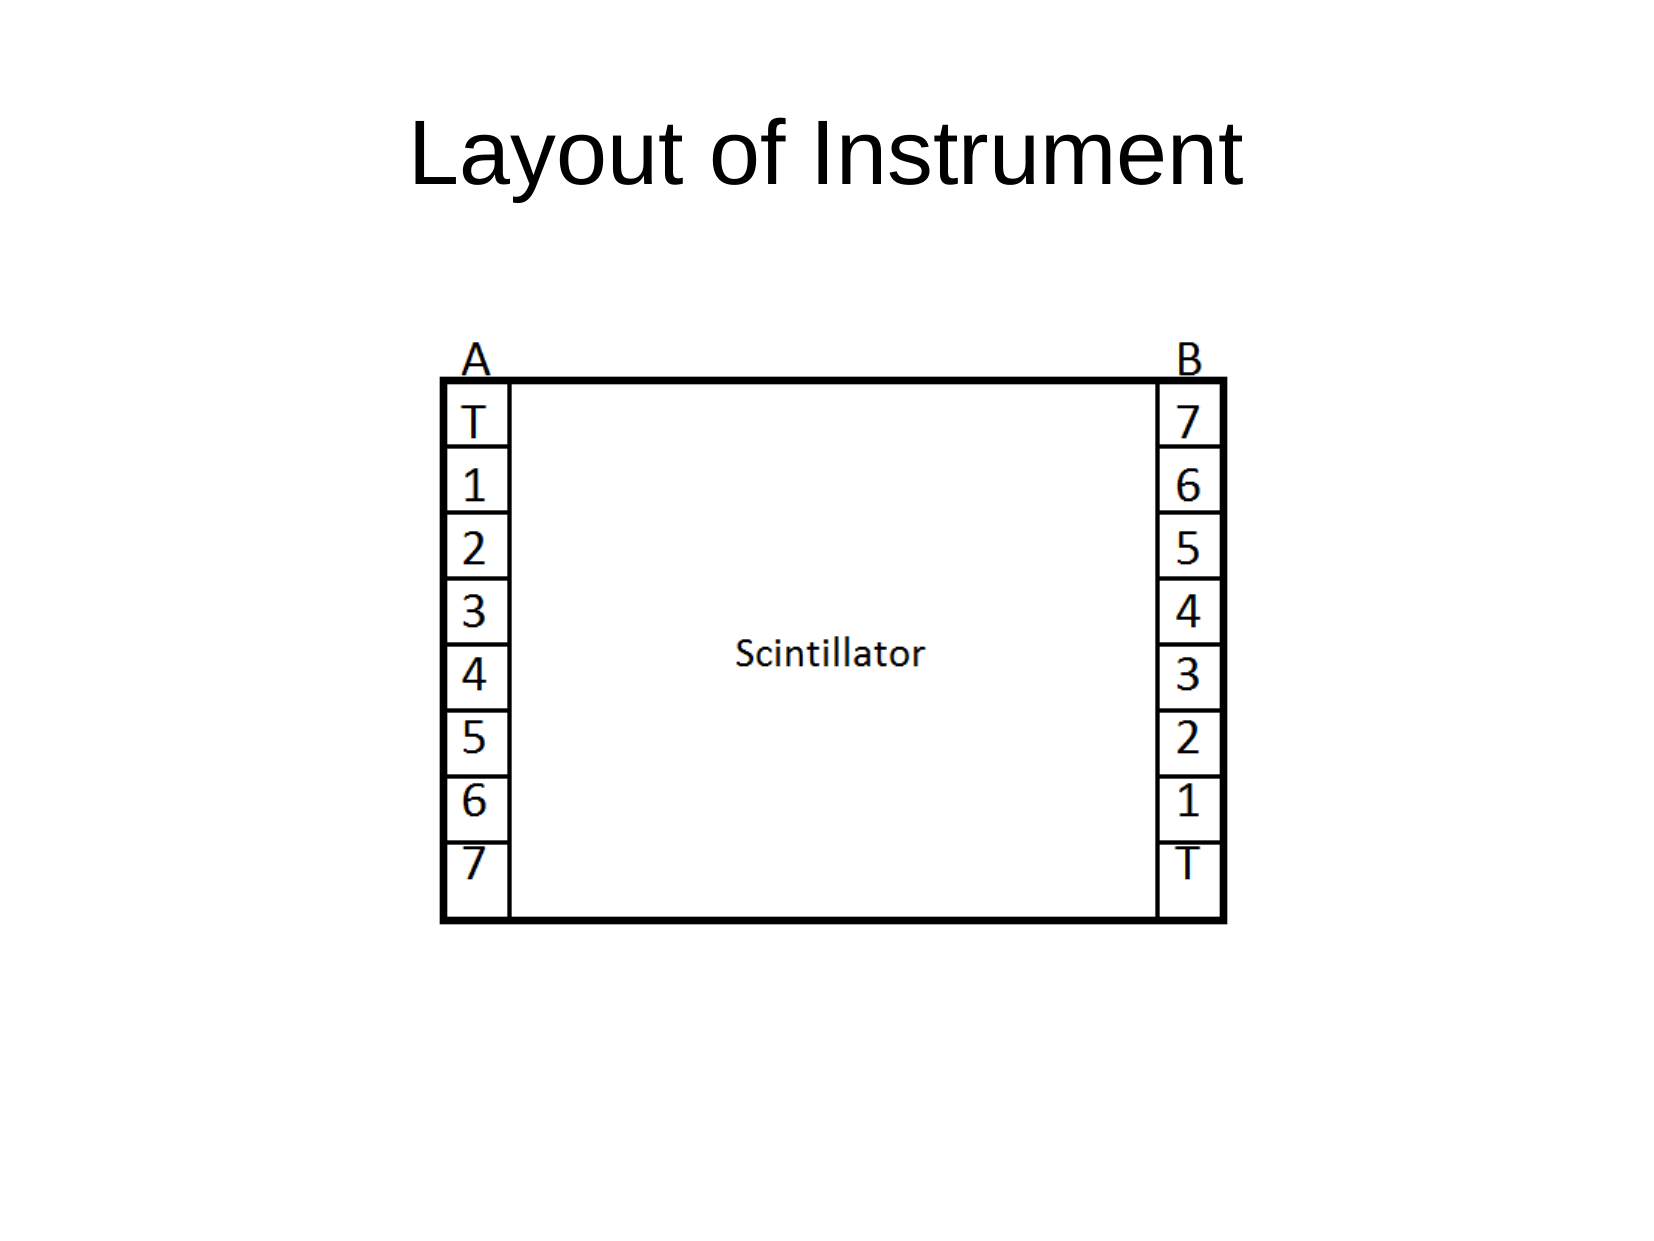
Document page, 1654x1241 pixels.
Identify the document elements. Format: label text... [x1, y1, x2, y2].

picture [347, 290, 1307, 1010]
title Layout of Instrument [82, 49, 1571, 257]
